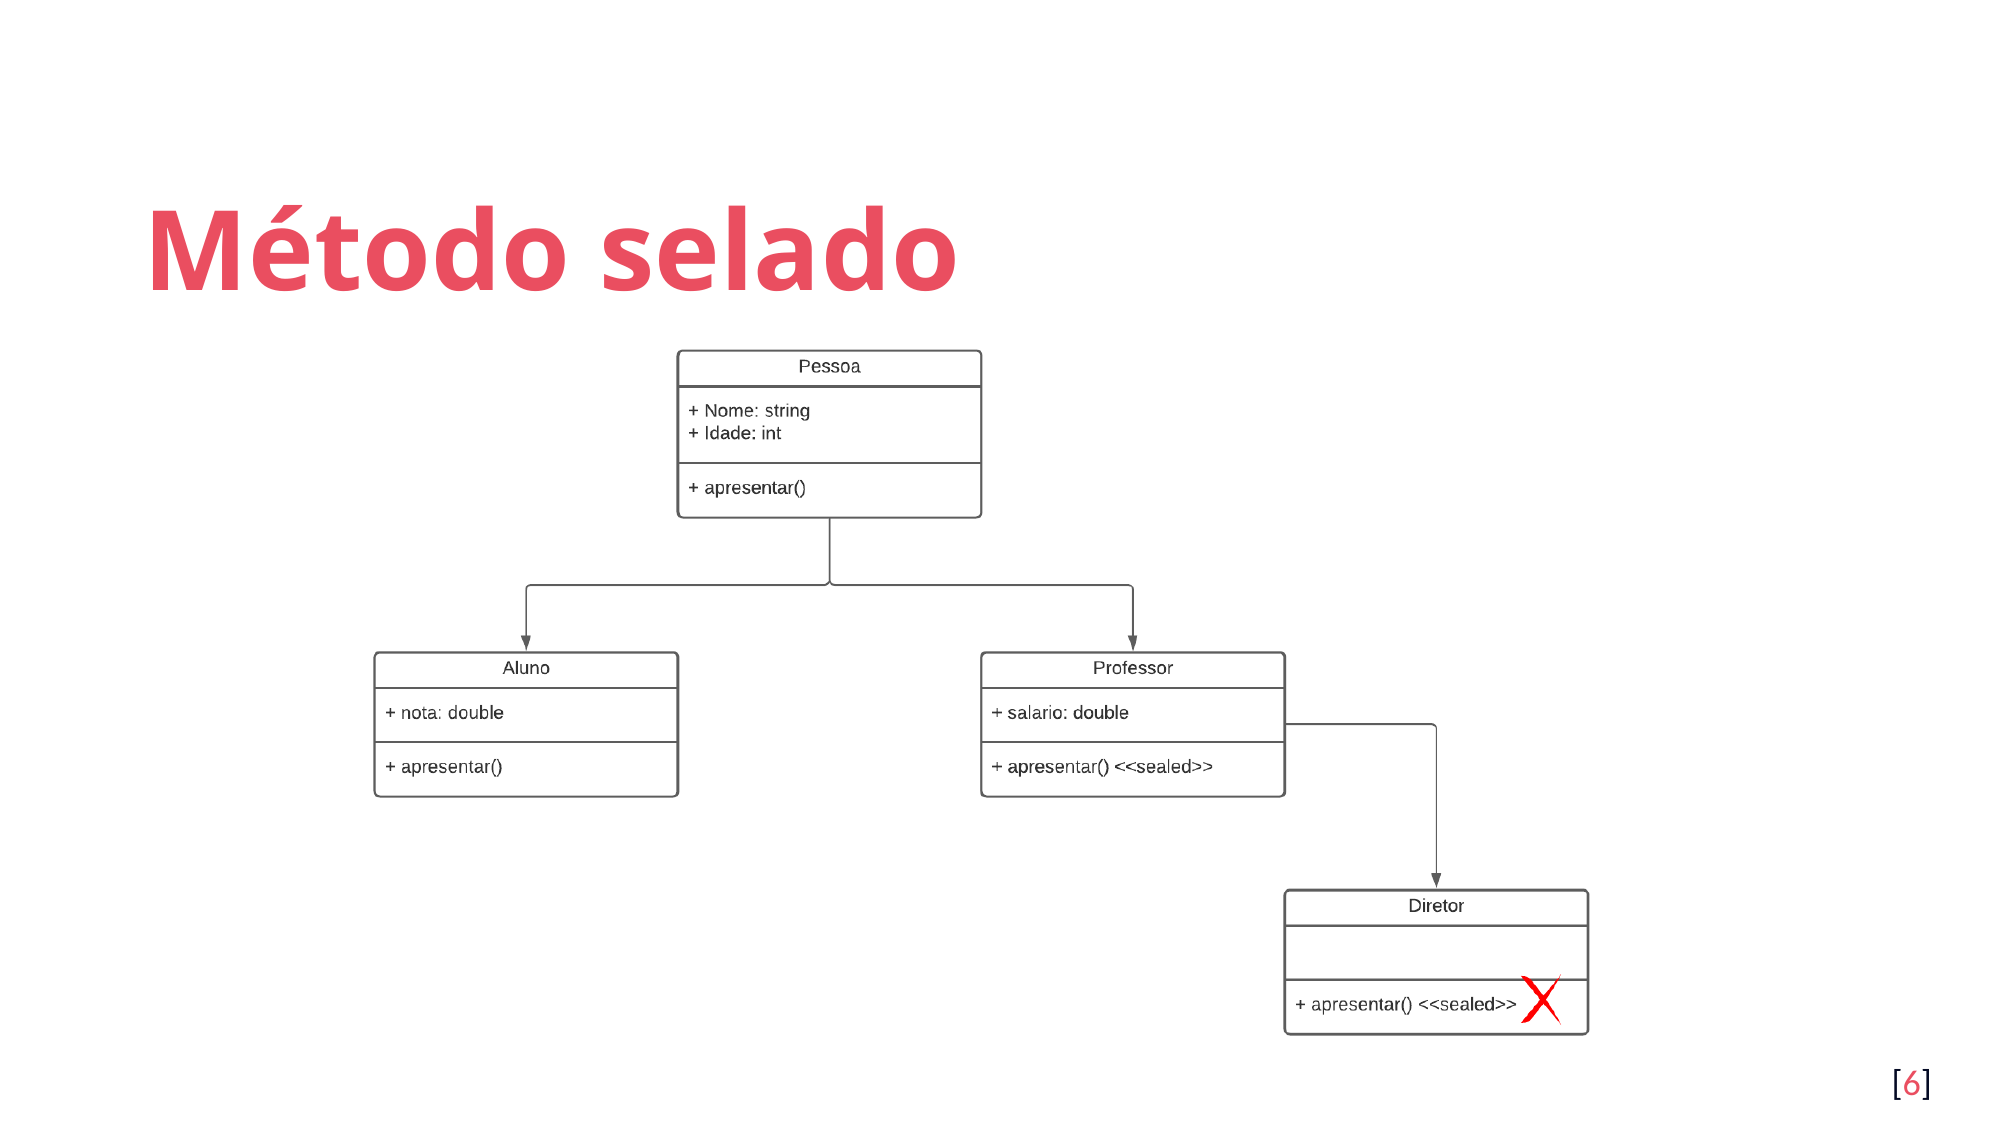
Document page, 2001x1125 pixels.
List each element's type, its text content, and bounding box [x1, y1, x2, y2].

slide_number [6] [1871, 1038, 1992, 1125]
picture [295, 297, 1667, 1086]
text_box Método selado [123, 139, 1878, 324]
